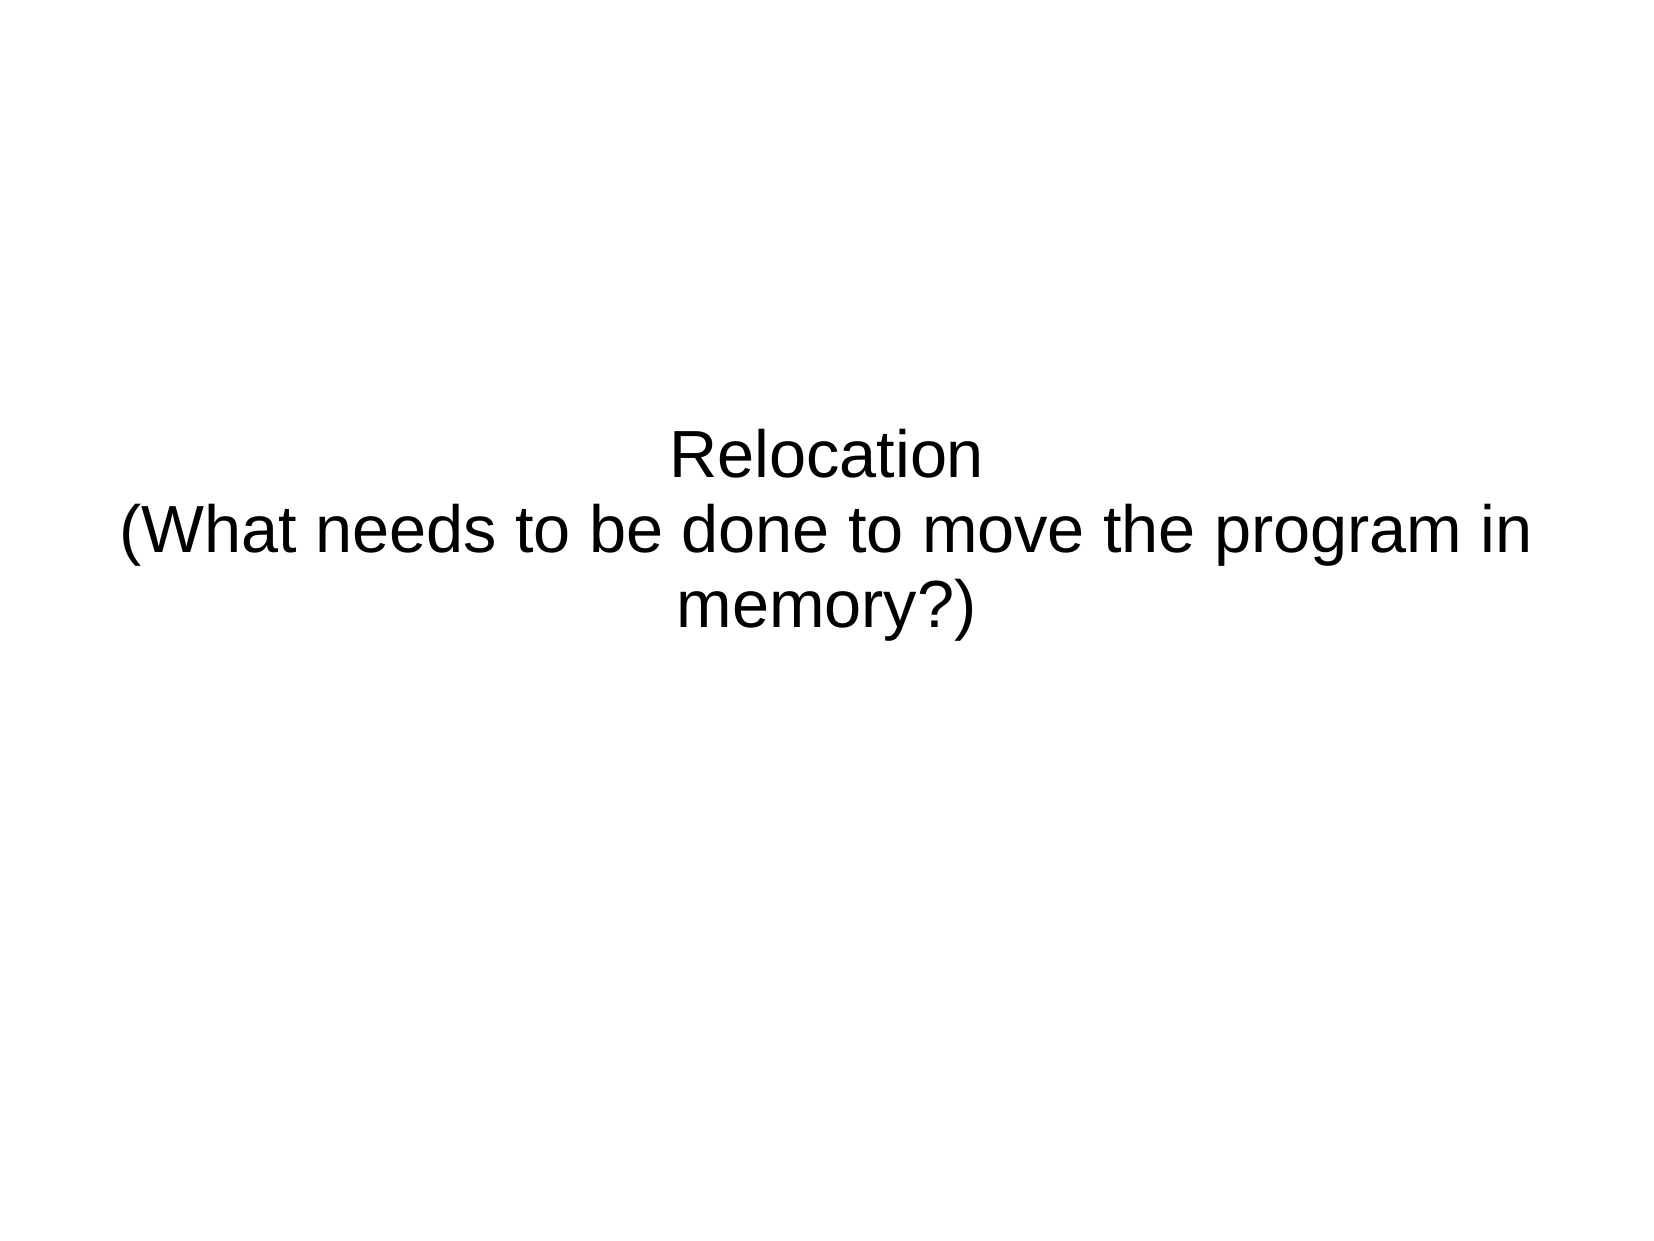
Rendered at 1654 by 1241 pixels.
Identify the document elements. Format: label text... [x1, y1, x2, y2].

subtitle Relocation (What needs to be done to move the program in memory?) [82, 49, 1571, 1010]
